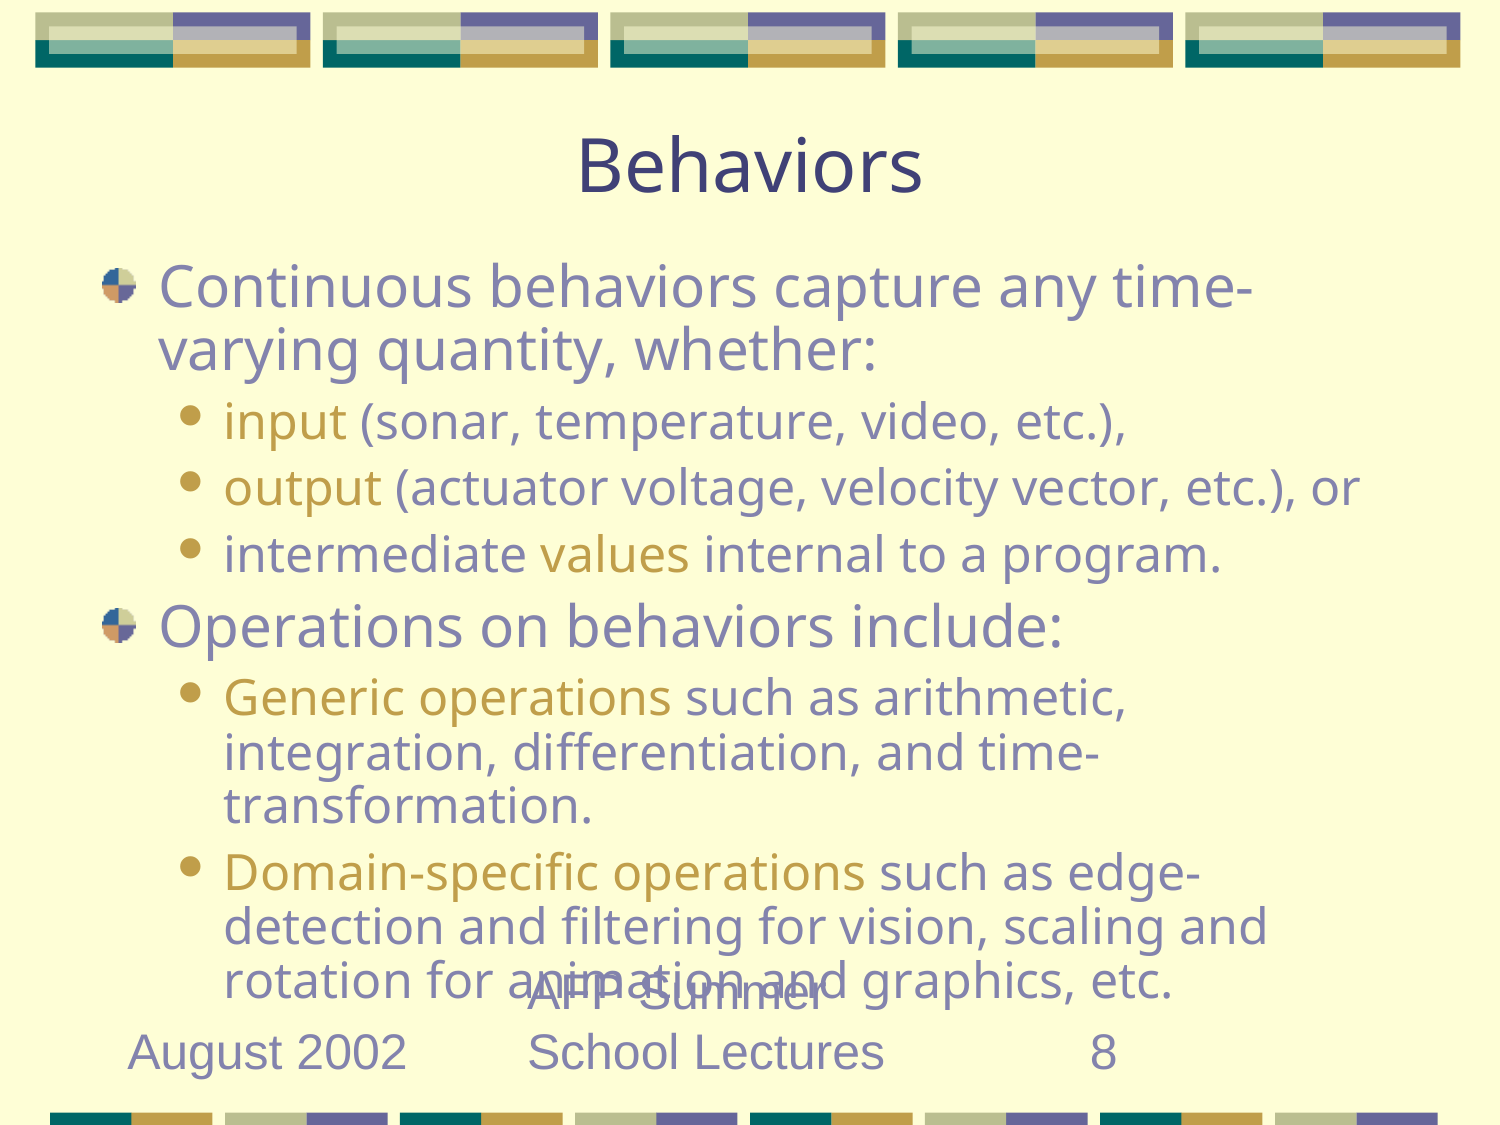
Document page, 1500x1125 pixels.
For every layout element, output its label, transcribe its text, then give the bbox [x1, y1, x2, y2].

title Behaviors [112, 109, 1388, 216]
list Continuous behaviors capture any time-varying quantity, whether: input (sonar, temperature, video, etc.), output (actuator voltage, velocity vector, etc.), or intermediate values internal to a program. Operations on behaviors include: Generic operations such as arithmetic, integration, differentiation, and time-transformation. Domain-specific operations such as edge-detection and filtering for vision, scaling and rotation for animation and graphics, etc. [87, 249, 1426, 988]
